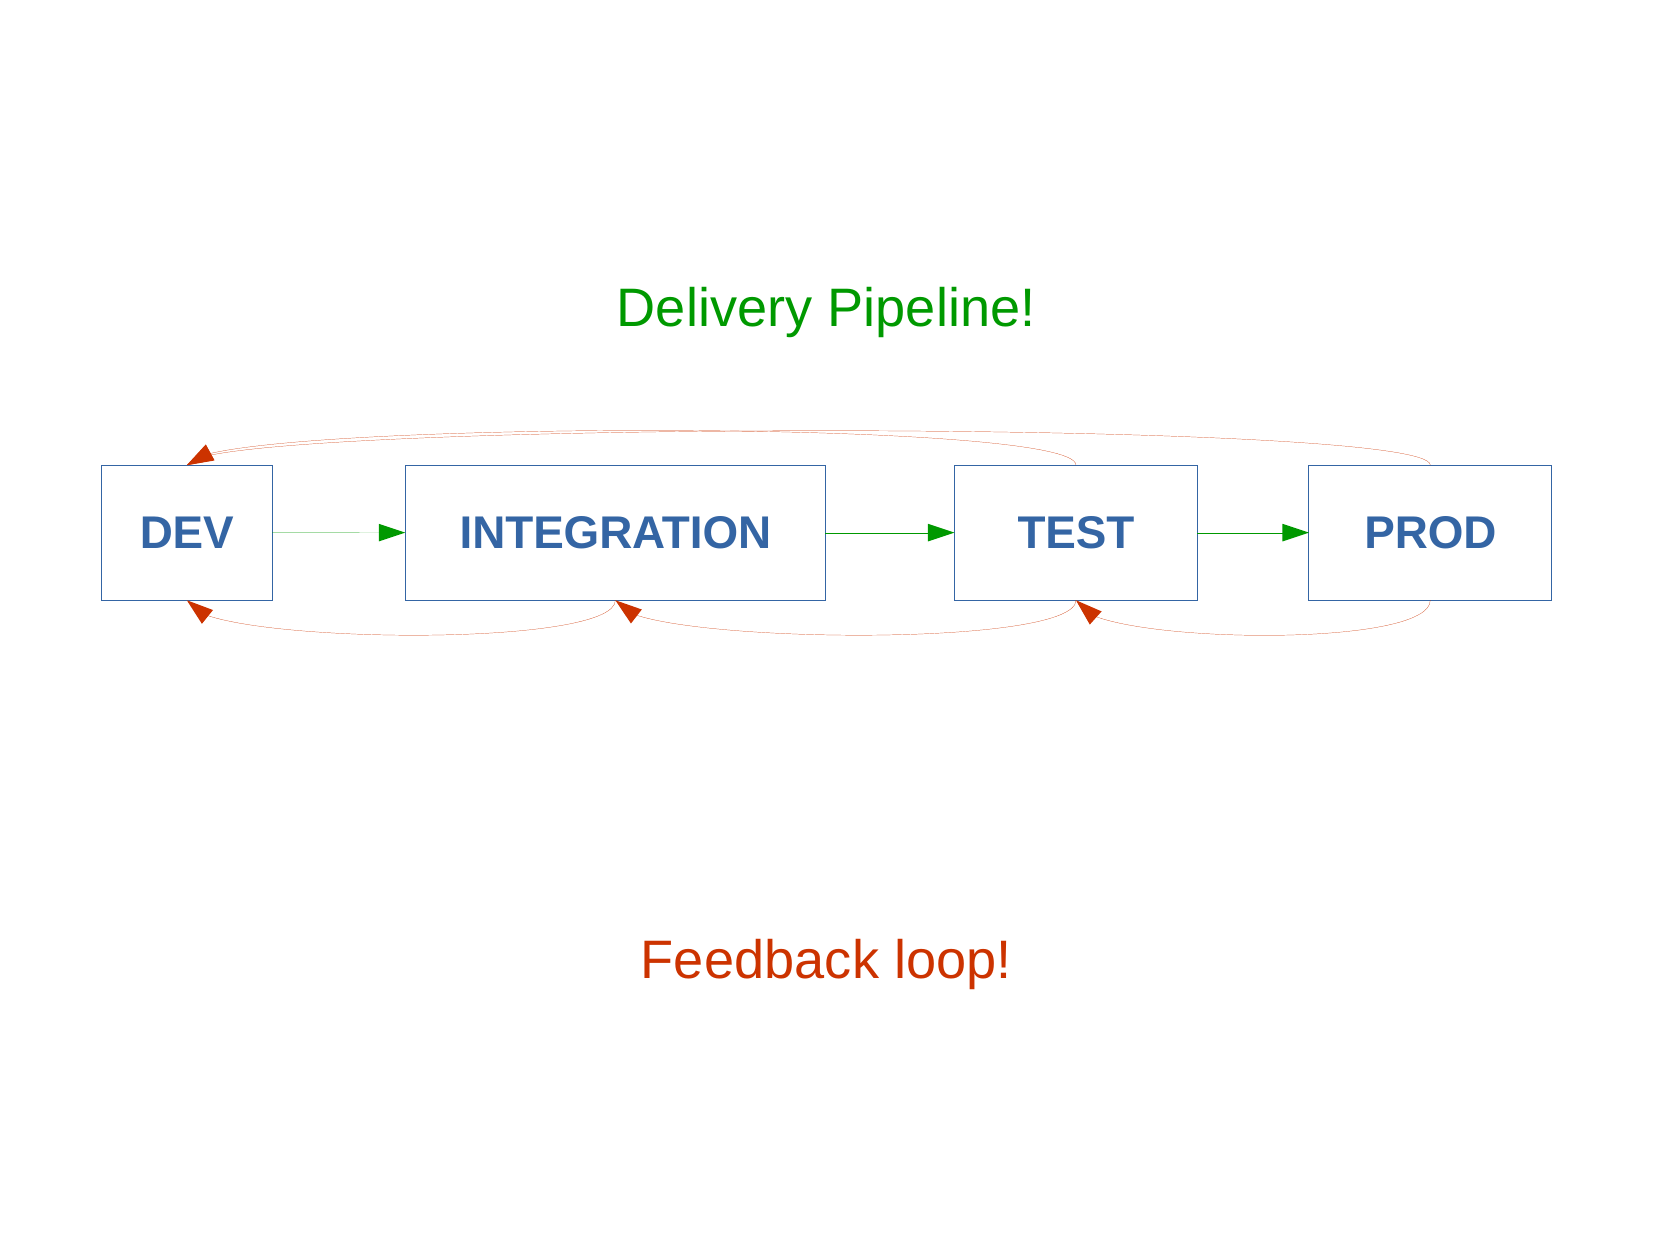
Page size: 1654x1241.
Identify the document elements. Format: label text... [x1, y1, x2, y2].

text_box Delivery Pipeline! [602, 269, 1052, 346]
text_box PROD [1308, 465, 1552, 601]
text_box INTEGRATION [405, 465, 826, 601]
text_box Feedback loop! [625, 921, 1028, 998]
text_box TEST [954, 465, 1198, 601]
text_box DEV [101, 465, 273, 601]
